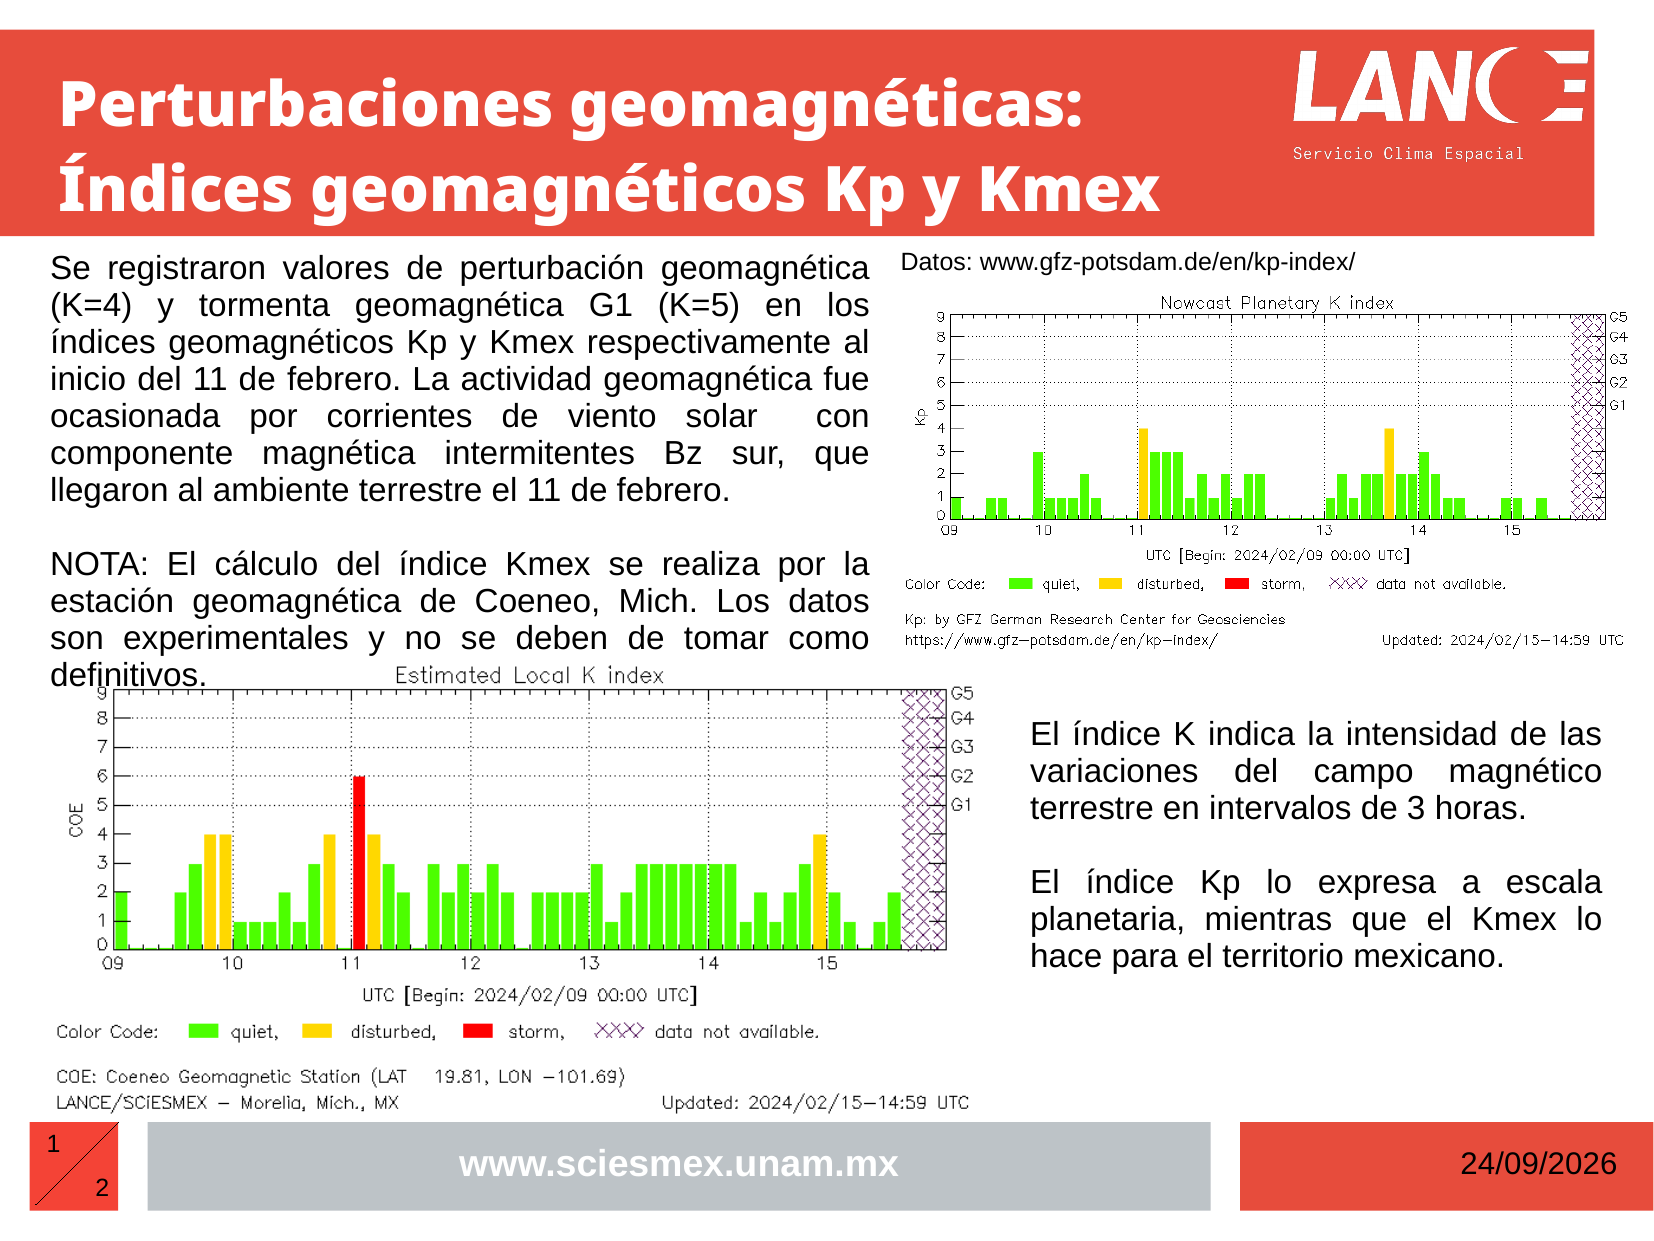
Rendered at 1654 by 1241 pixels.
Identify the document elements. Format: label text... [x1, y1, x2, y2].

text_box 2 [35, 1151, 125, 1209]
text_box El índice K indica la intensidad de las variaciones del campo magnético terrestre en intervalos de 3 horas. El índice Kp lo expresa a escala planetaria, mientras que el Kmex lo hace para el territorio mexicano. [1015, 707, 1619, 1052]
text_box <número> [31, 1122, 176, 1170]
text_box www.sciesmex.unam.mx [153, 1122, 1205, 1205]
text_box Se registraron valores de perturbación geomagnética (K=4) y tormenta geomagnética G1 (K=5) en los índices geomagnéticos Kp y Kmex respectivamente al inicio del 11 de febrero. La actividad geomagnética fue ocasionada por corrientes de viento solar con componente magnética intermitentes Bz sur, que llegaron al ambiente terrestre el 11 de febrero. NOTA: El cálculo del índice Kmex se realiza por la estación geomagnética de Coeneo, Mich. Los datos son experimentales y no se deben de tomar como definitivos. [35, 242, 886, 739]
text_box 15/02/2024 [1424, 1122, 1654, 1205]
text_box Datos: www.gfz-potsdam.de/en/kp-index/ [885, 240, 1654, 284]
title Perturbaciones geomagnéticas: Índices geomagnéticos Kp y Kmex [59, 59, 1312, 207]
picture [47, 277, 1642, 1116]
picture [1293, 47, 1589, 162]
